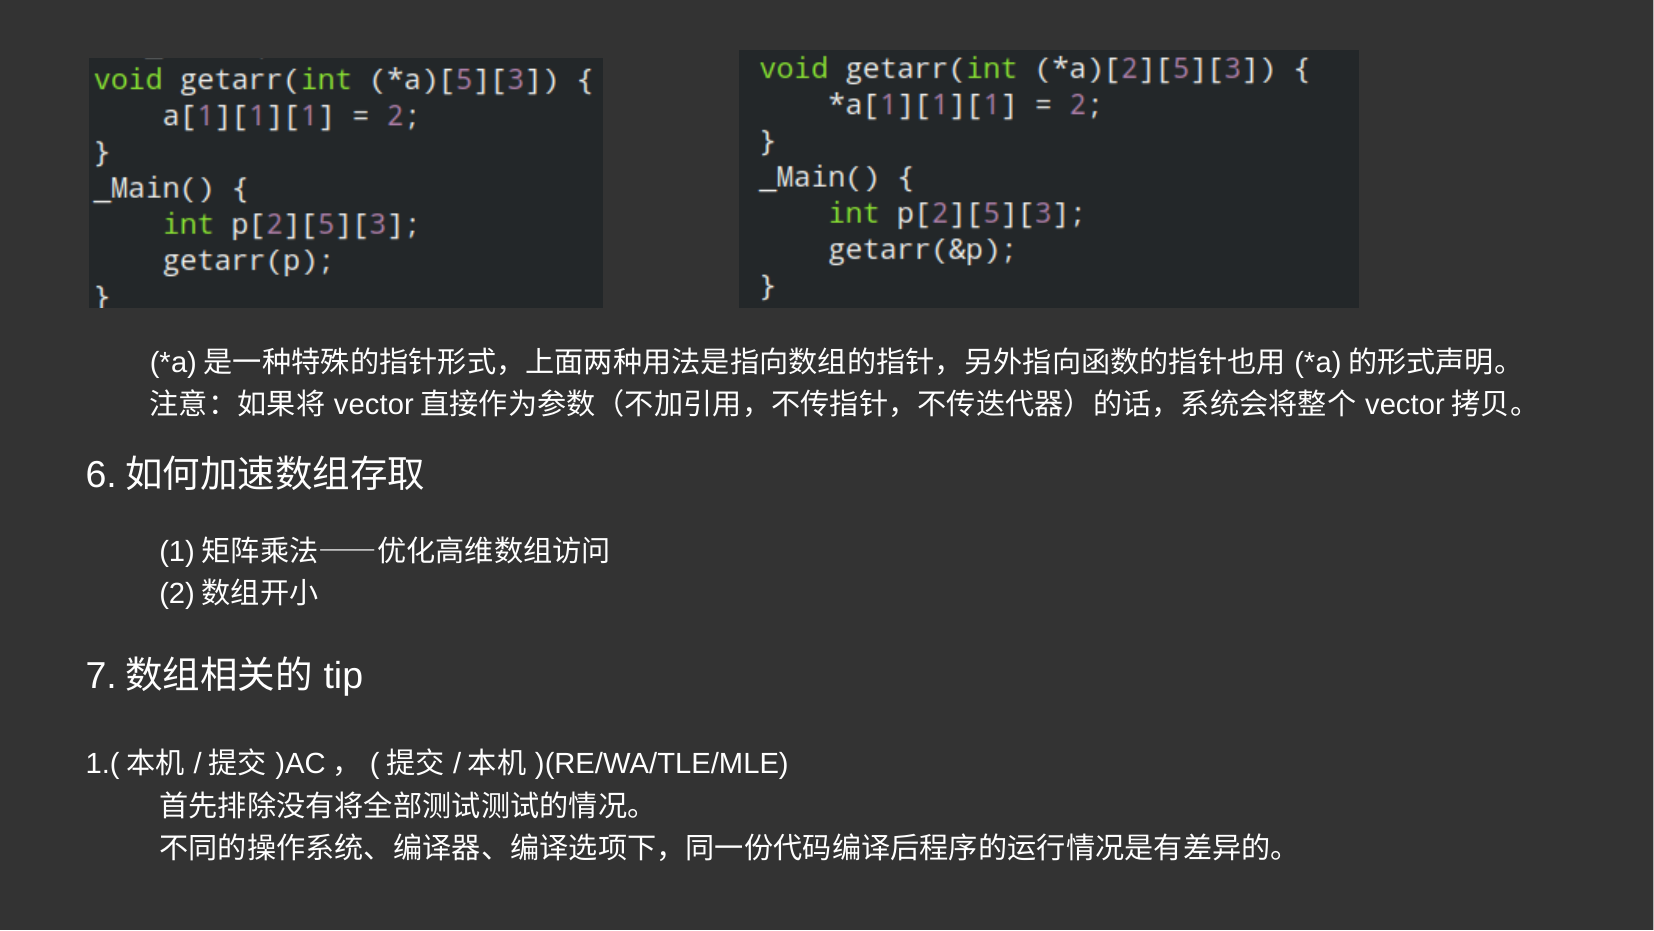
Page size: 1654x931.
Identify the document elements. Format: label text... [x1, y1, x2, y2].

picture [89, 58, 603, 308]
text_box 7.数组相关的tip [70, 637, 638, 721]
text_box 1.(本机/提交)AC，(提交/本机)(RE/WA/TLE/MLE) 首先排除没有将全部测试测试的情况。 不同的操作系统、编译器、编译选项下，同一份代码编译后程序的运行情况是有差异的。 [70, 732, 1316, 877]
text_box 6.如何加速数组存取 [70, 437, 638, 520]
picture [739, 50, 1359, 308]
text_box (1)矩阵乘法——优化高维数组访问 (2)数组开小 [70, 519, 627, 622]
text_box (*a)是一种特殊的指针形式，上面两种用法是指向数组的指针，另外指向函数的指针也用(*a)的形式声明。 注意：如果将vector直接作为参数（不加引用，不传指针，不传迭代器）的话，系统会将整个vector拷贝。 [61, 330, 1555, 433]
